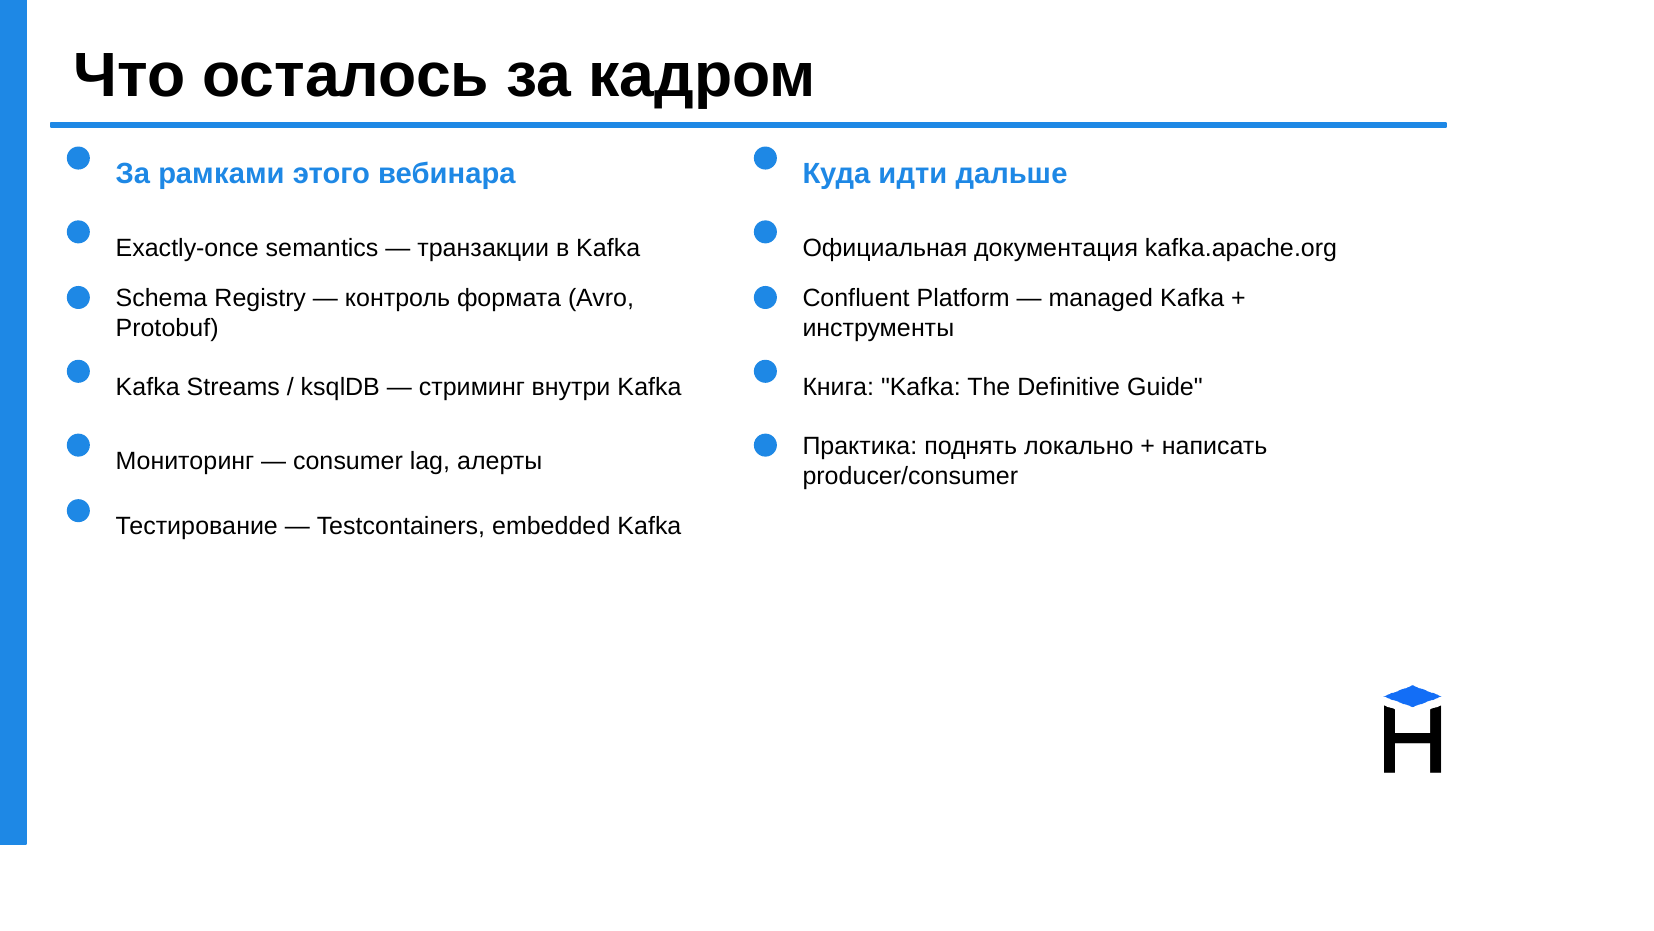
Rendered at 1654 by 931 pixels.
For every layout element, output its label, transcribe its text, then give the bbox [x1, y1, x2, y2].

text_box Kafka Streams / ksqlDB — стриминг внутри Kafka [100, 347, 716, 421]
picture [1383, 685, 1442, 773]
text_box [754, 434, 776, 456]
text_box Мониторинг — consumer lag, алерты [100, 421, 716, 487]
text_box Книга: "Kafka: The Definitive Guide" [787, 347, 1403, 421]
text_box Тестирование — Testcontainers, embedded Kafka [100, 487, 716, 563]
text_box [67, 221, 89, 243]
text_box [0, 0, 26, 844]
text_box [754, 221, 776, 243]
text_box Exactly-once semantics — транзакции в Kafka [100, 208, 716, 273]
text_box [754, 147, 776, 169]
text_box [67, 287, 89, 308]
text_box Confluent Platform — managed Kafka + инструменты [787, 273, 1403, 347]
text_box [754, 360, 776, 382]
text_box Практика: поднять локально + написать producer/consumer [787, 421, 1403, 498]
text_box [67, 434, 89, 456]
text_box [754, 287, 776, 308]
text_box [67, 147, 89, 169]
text_box [67, 360, 89, 382]
text_box Что осталось за кадром [58, 26, 1409, 117]
text_box За рамками этого вебинара [100, 134, 716, 208]
text_box Куда идти дальше [787, 134, 1403, 208]
text_box [51, 122, 1447, 128]
text_box Schema Registry — контроль формата (Avro, Protobuf) [100, 273, 716, 347]
text_box [67, 500, 89, 522]
text_box Официальная документация kafka.apache.org [787, 208, 1403, 273]
